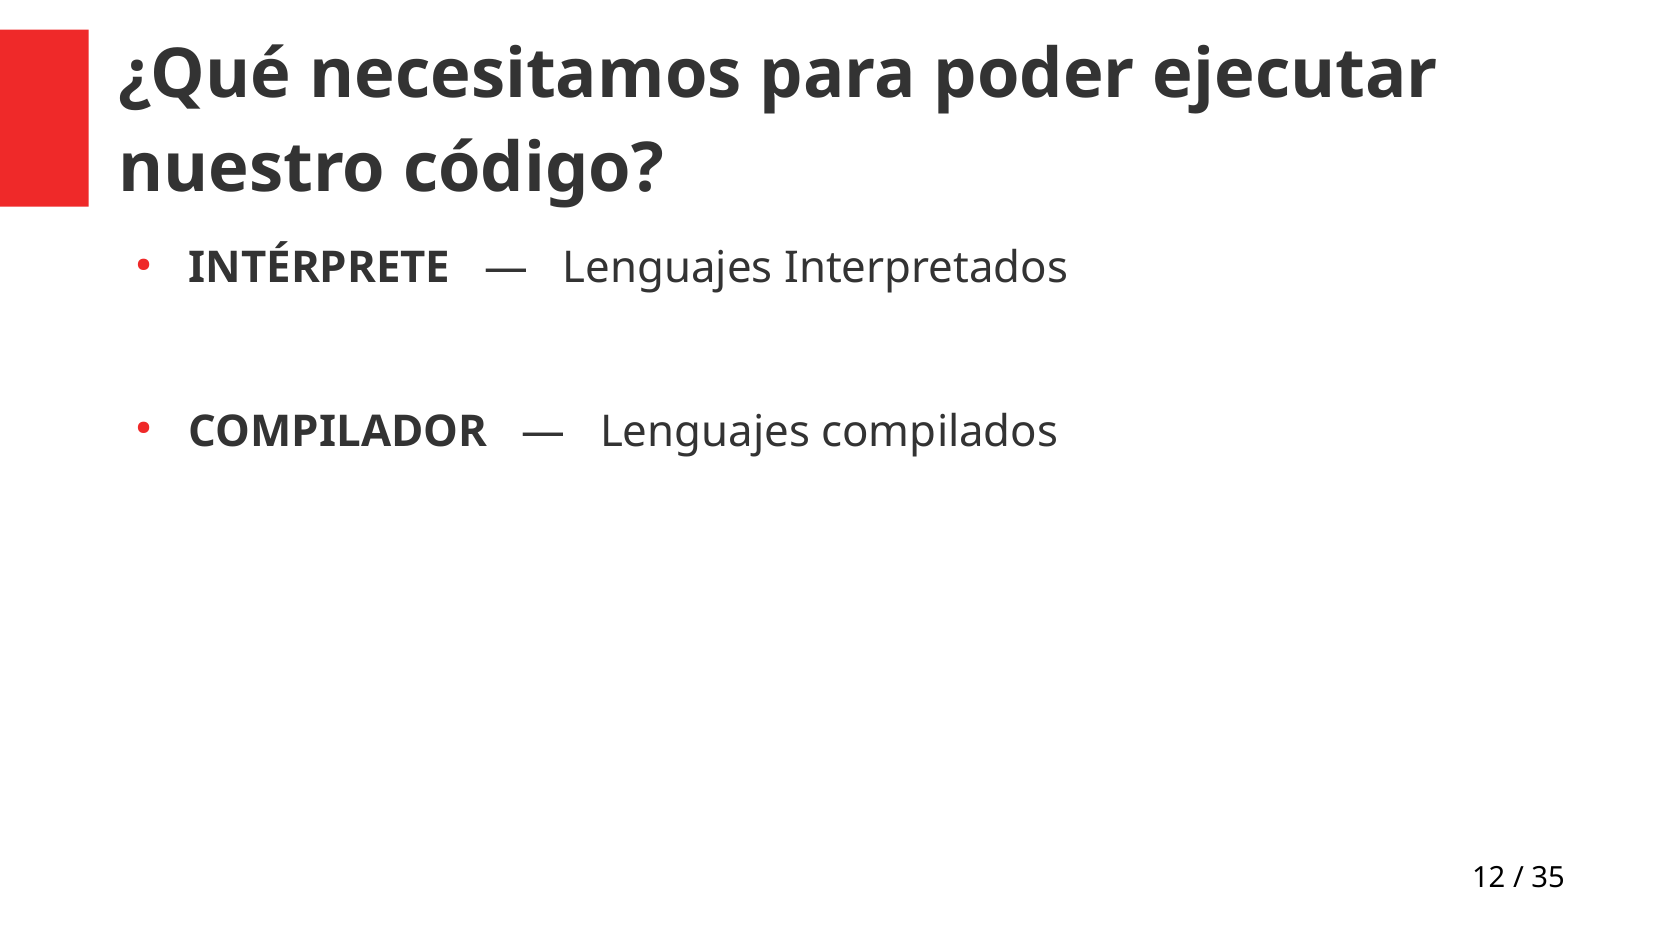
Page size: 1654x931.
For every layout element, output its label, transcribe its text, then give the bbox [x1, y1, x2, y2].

title ¿Qué necesitamos para poder ejecutar nuestro código? [118, 29, 1595, 207]
list INTÉRPRETE — Lenguajes Interpretados COMPILADOR — Lenguajes compilados [118, 236, 1595, 798]
